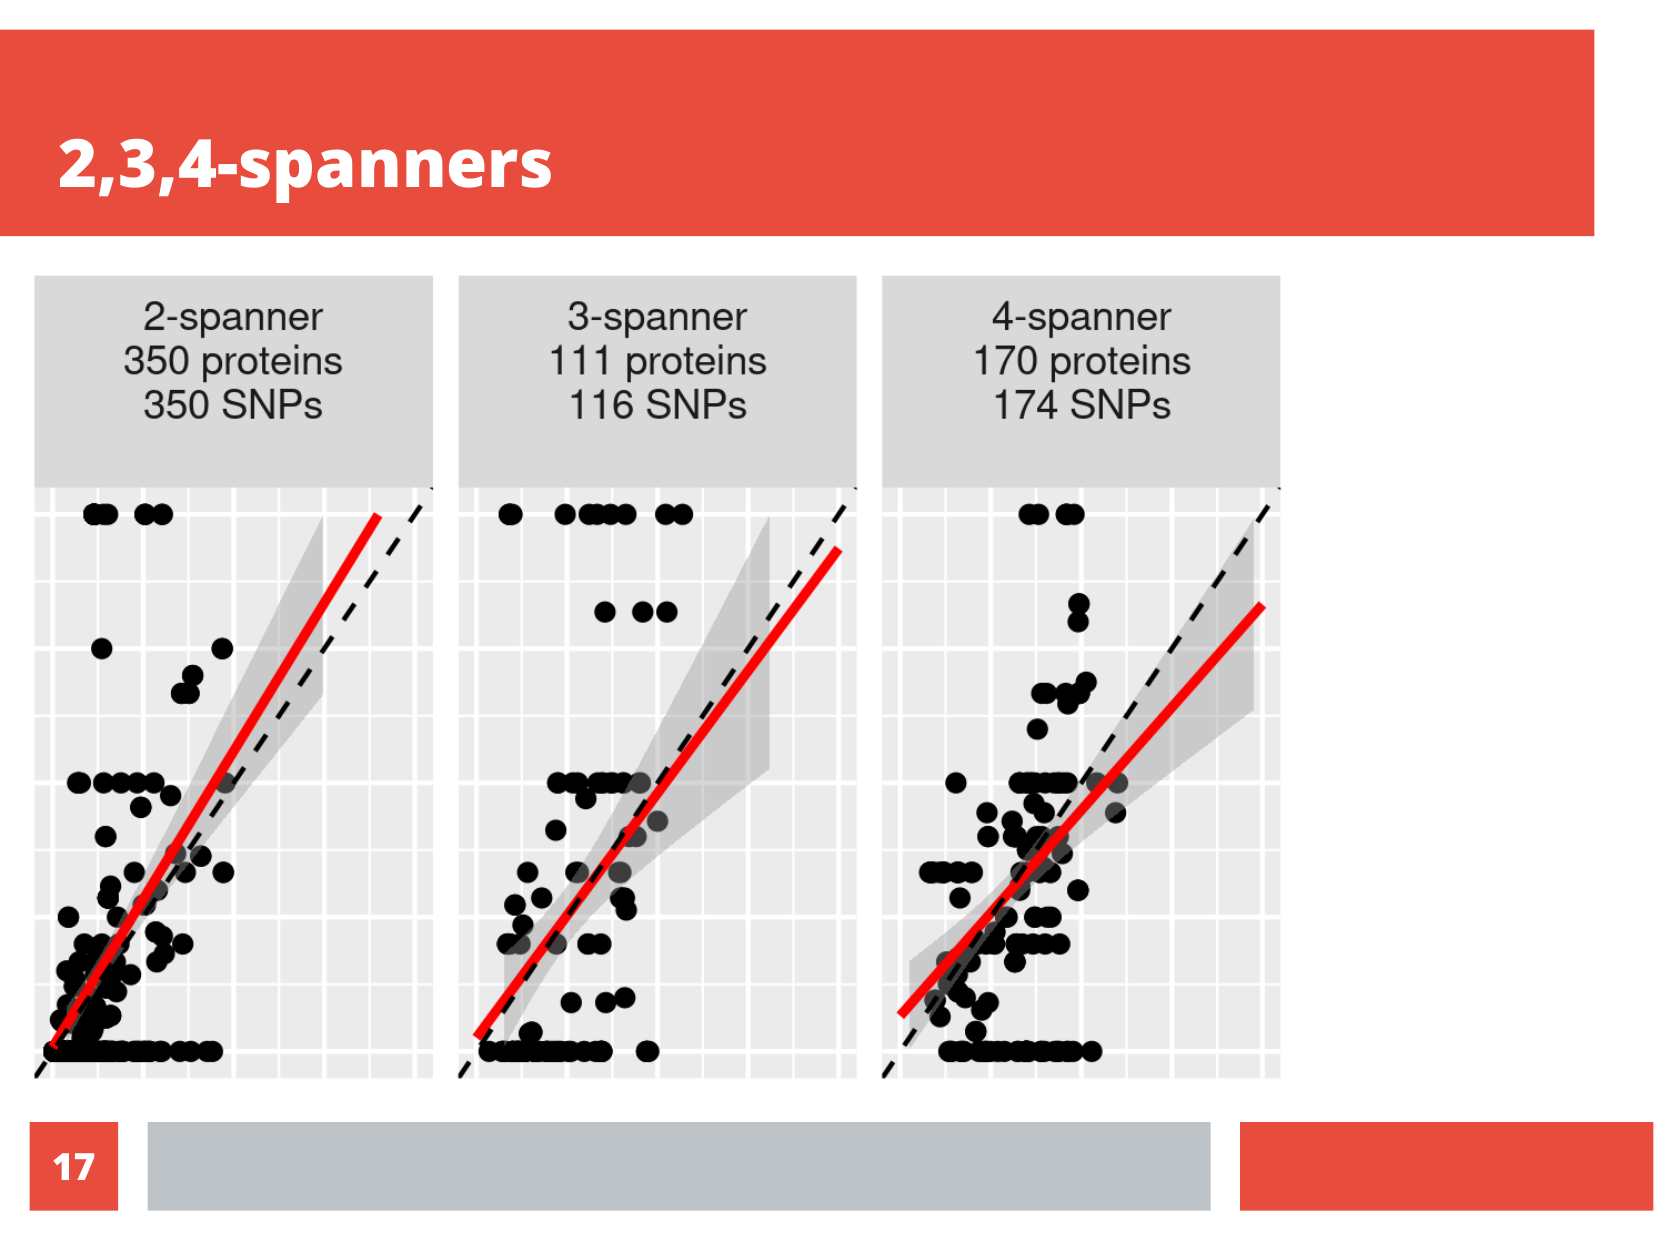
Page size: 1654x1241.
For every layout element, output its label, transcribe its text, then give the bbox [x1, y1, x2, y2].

picture [29, 255, 1306, 1091]
title 2,3,4-spanners [59, 59, 1595, 207]
